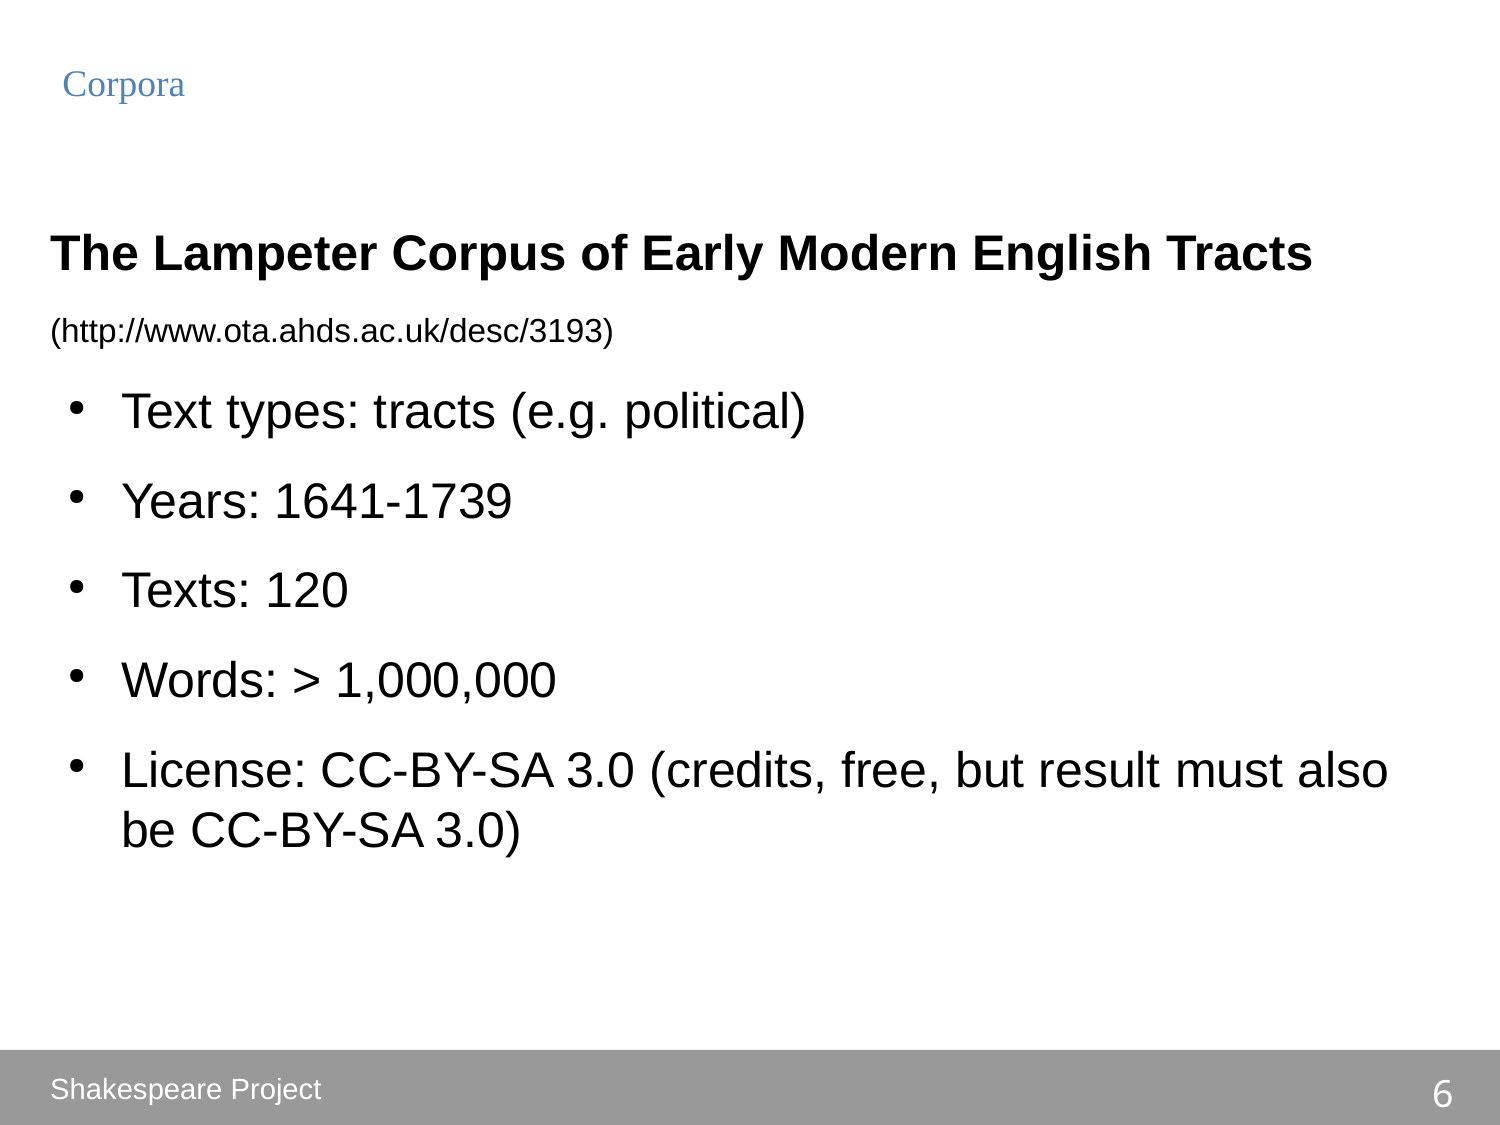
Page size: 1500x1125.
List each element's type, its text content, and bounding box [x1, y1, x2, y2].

slide_number <number> [1417, 1062, 1477, 1111]
title Corpora [62, 12, 1450, 150]
list The Lampeter Corpus of Early Modern English Tracts (http://www.ota.ahds.ac.uk/desc/3193) Text types: tracts (e.g. political) Years: 1641-1739 Texts: 120 Words: > 1,000,000 License: CC-BY-SA 3.0 (credits, free, but result must also be CC-BY-SA 3.0) [35, 212, 1423, 910]
footer Shakespeare Project [35, 1062, 1276, 1111]
